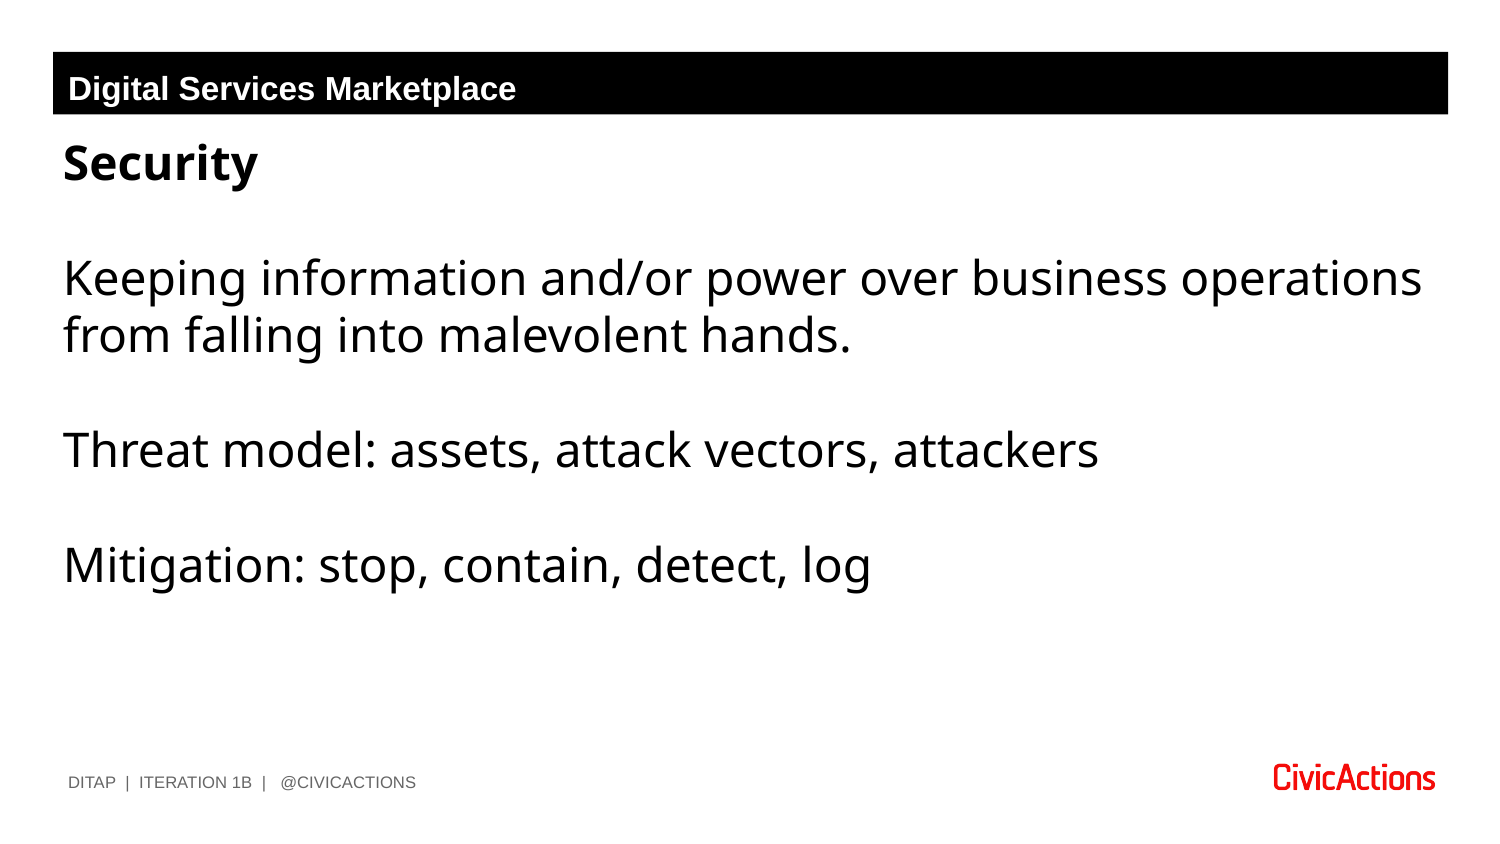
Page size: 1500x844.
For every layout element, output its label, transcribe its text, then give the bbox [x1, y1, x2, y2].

text_box Security Keeping information and/or power over business operations from falling into malevolent hands. Threat model: assets, attack vectors, attackers Mitigation: stop, contain, detect, log [53, 122, 1449, 716]
text_box Digital Services Marketplace [53, 51, 1449, 115]
picture [1271, 758, 1438, 795]
